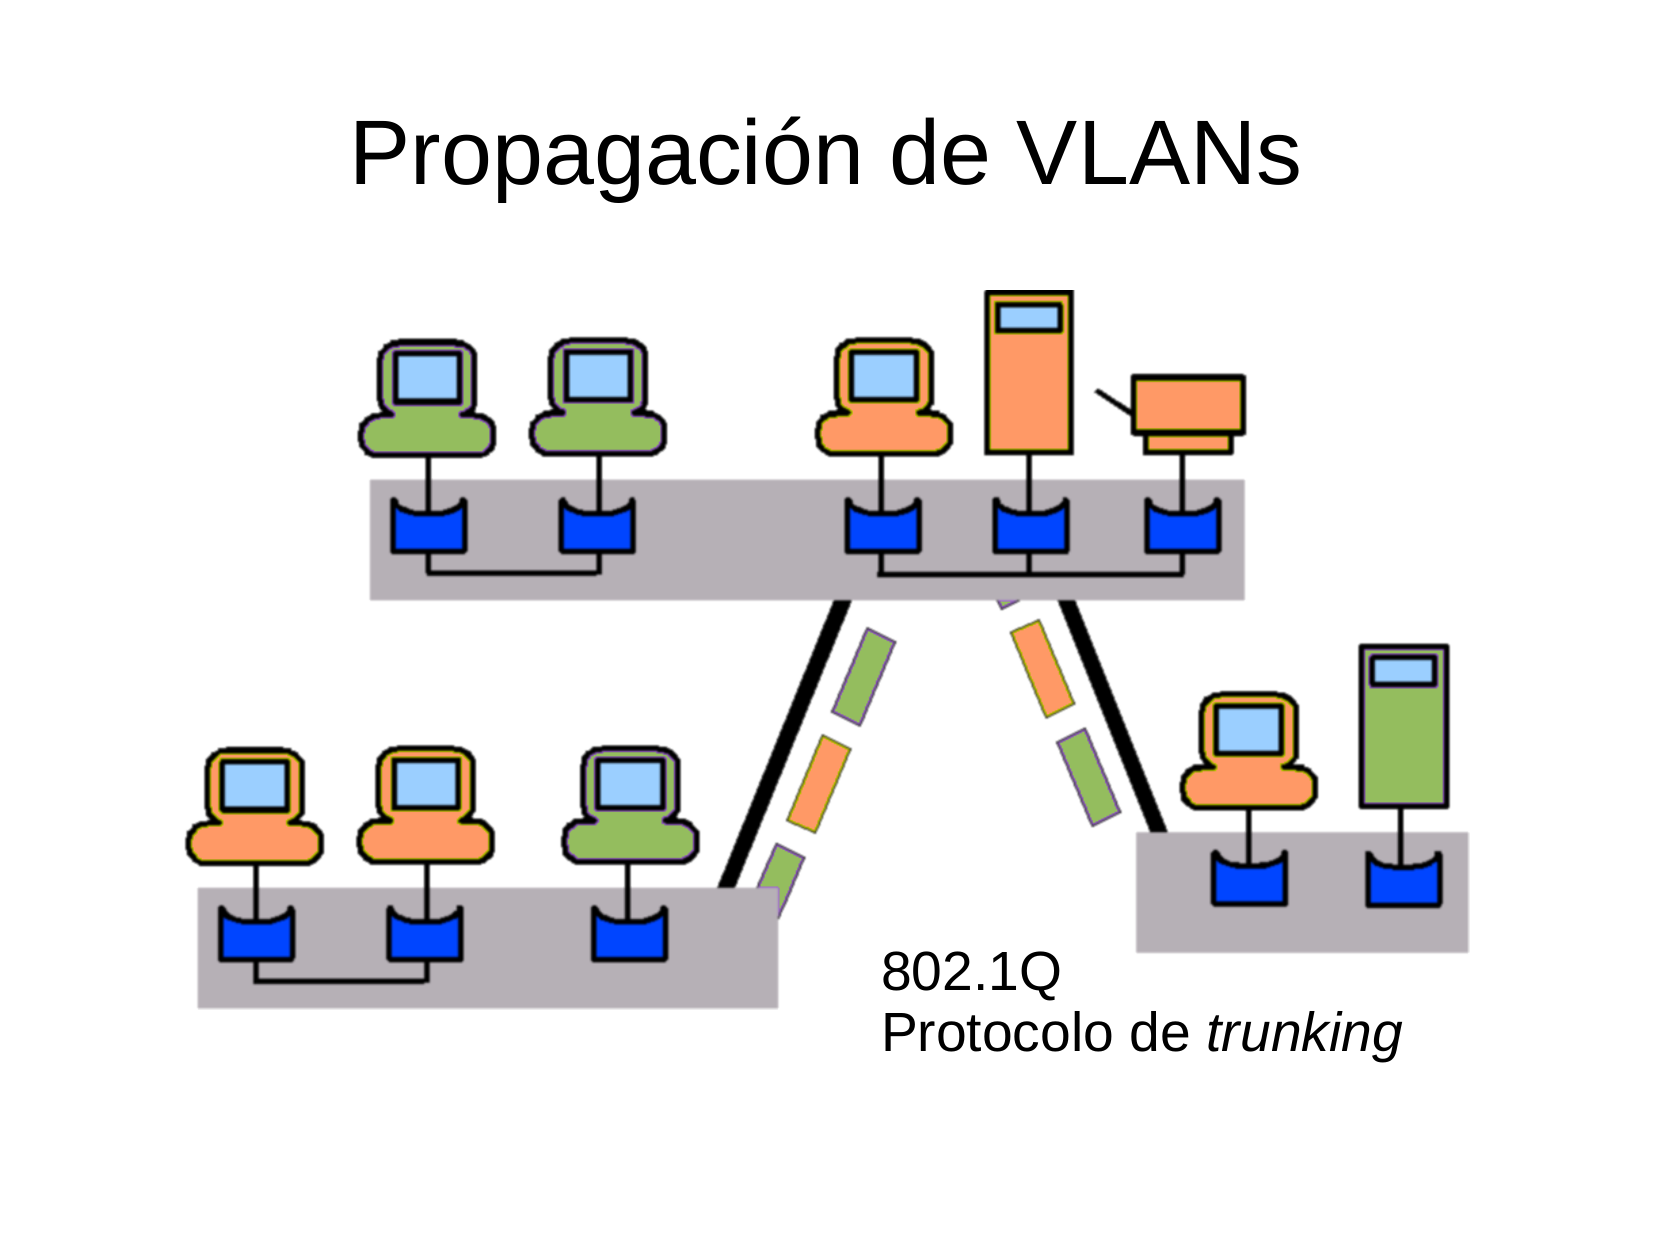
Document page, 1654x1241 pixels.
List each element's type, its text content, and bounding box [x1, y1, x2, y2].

title Propagación de VLANs [82, 49, 1571, 257]
picture [183, 290, 1470, 1010]
text_box 802.1Q Protocolo de trunking [866, 932, 1419, 1073]
